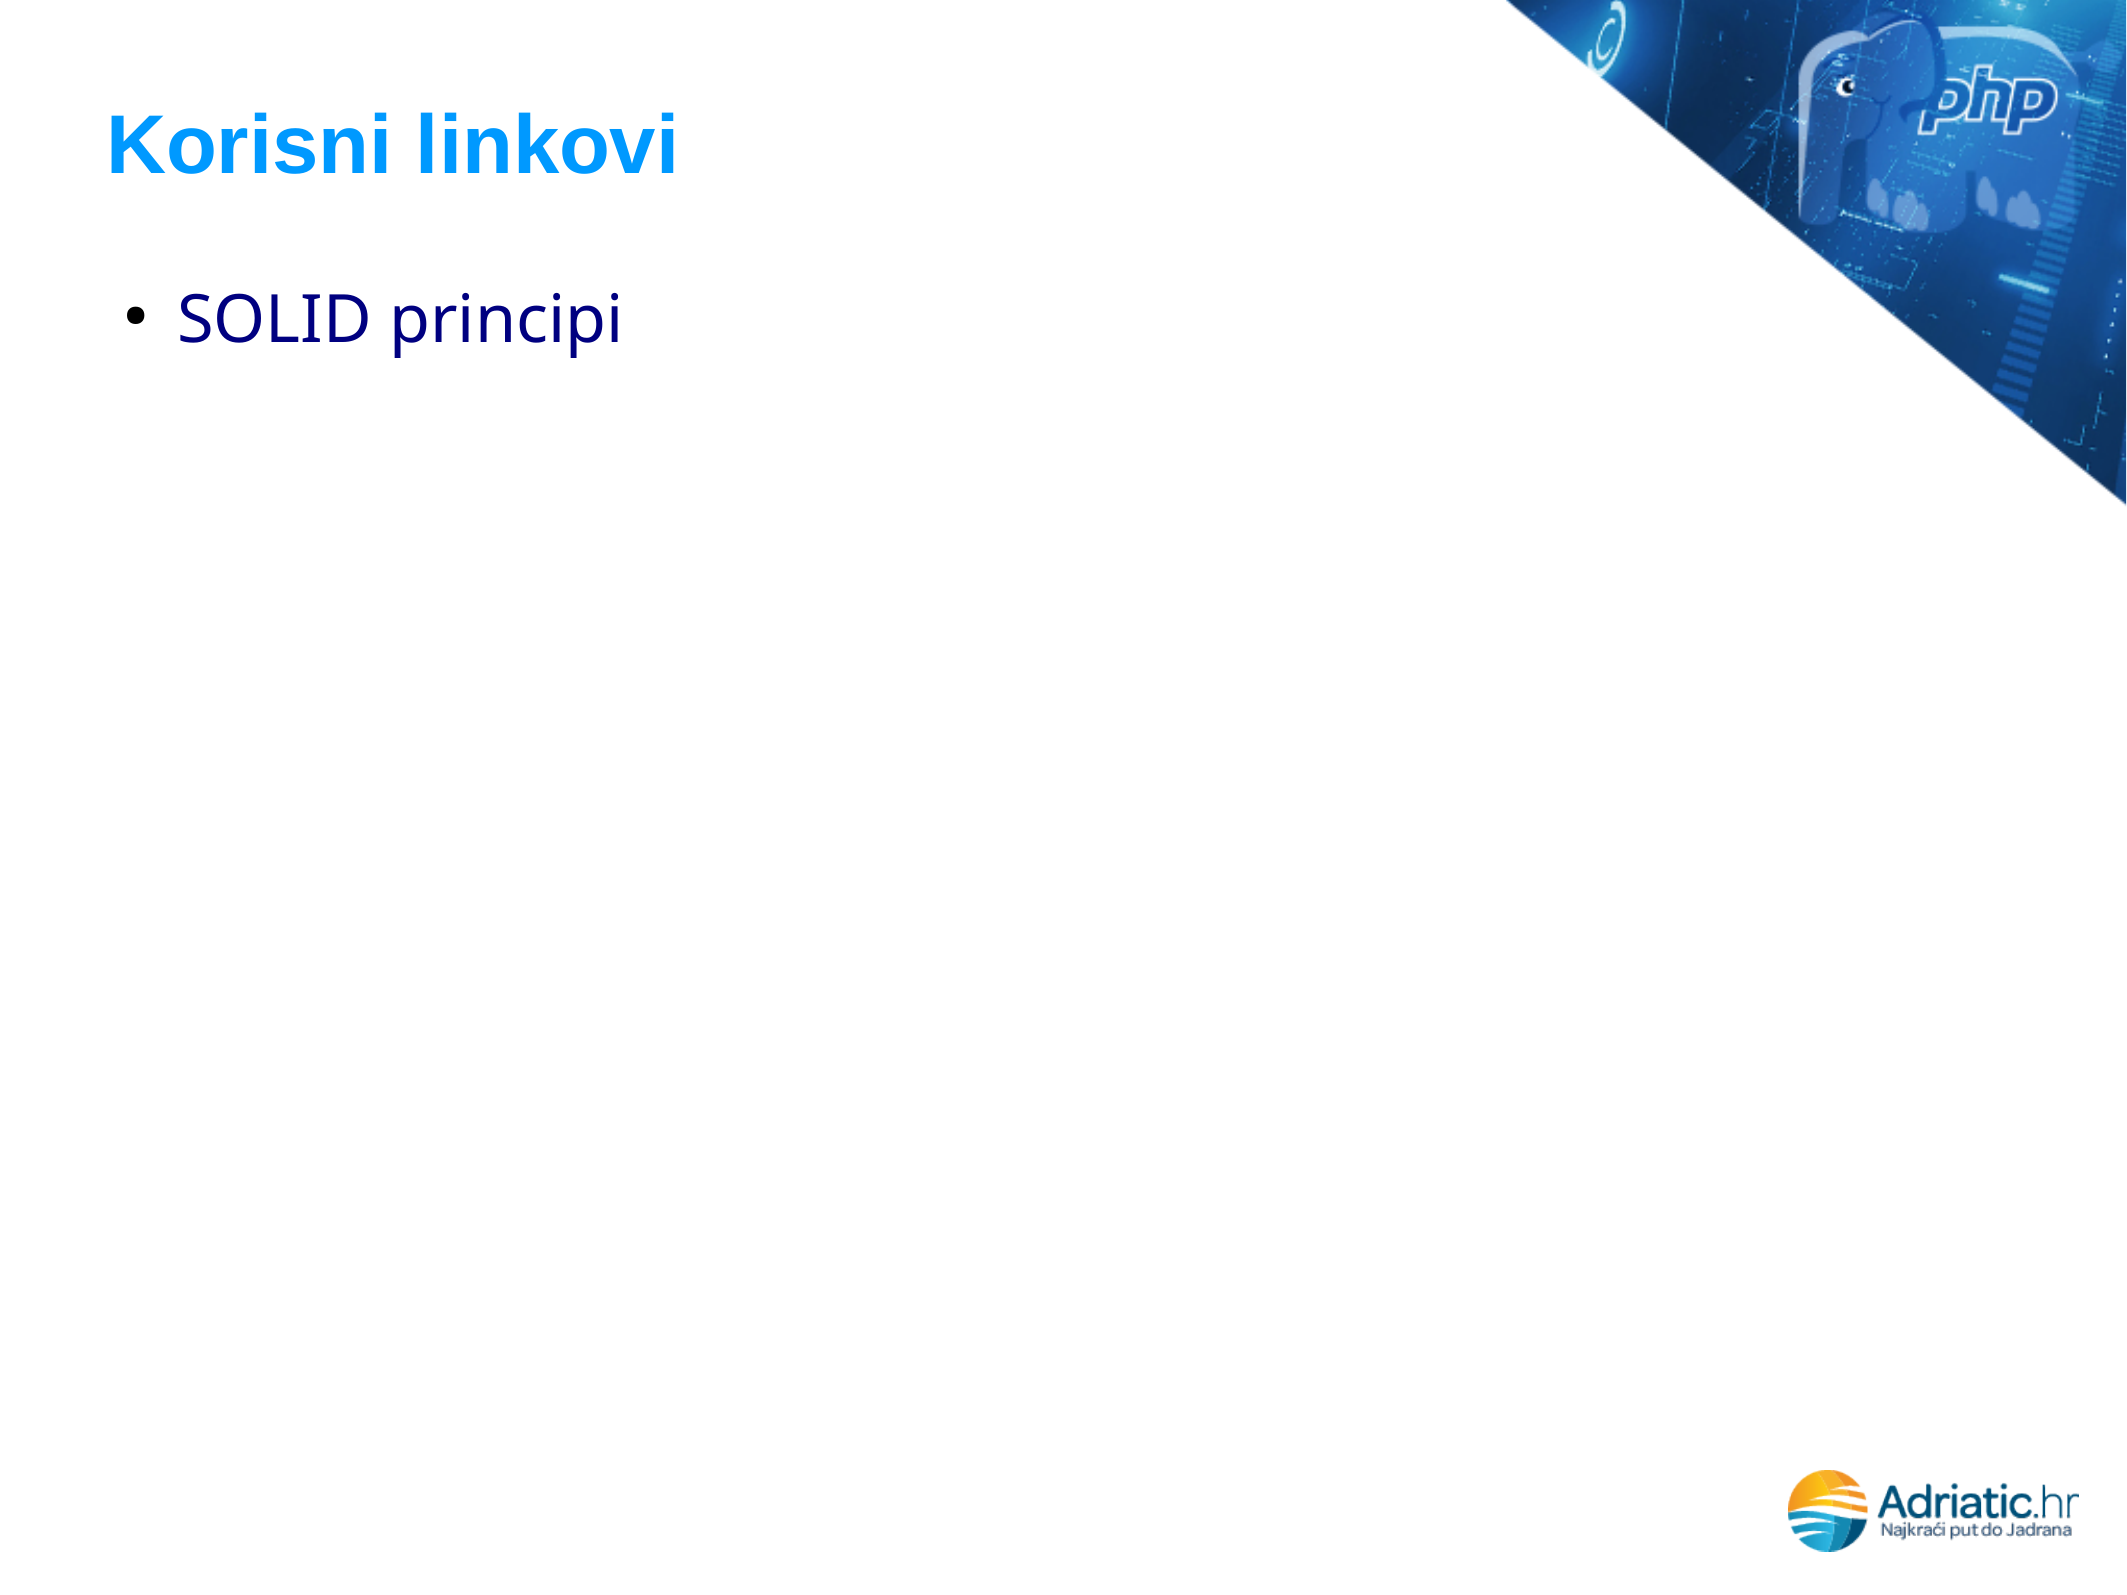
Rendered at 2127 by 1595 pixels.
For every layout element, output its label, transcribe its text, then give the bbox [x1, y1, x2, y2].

picture [1505, 0, 2127, 625]
title Korisni linkovi [106, 70, 1630, 219]
list SOLID principi [106, 271, 2020, 1453]
picture [1788, 1470, 2079, 1552]
